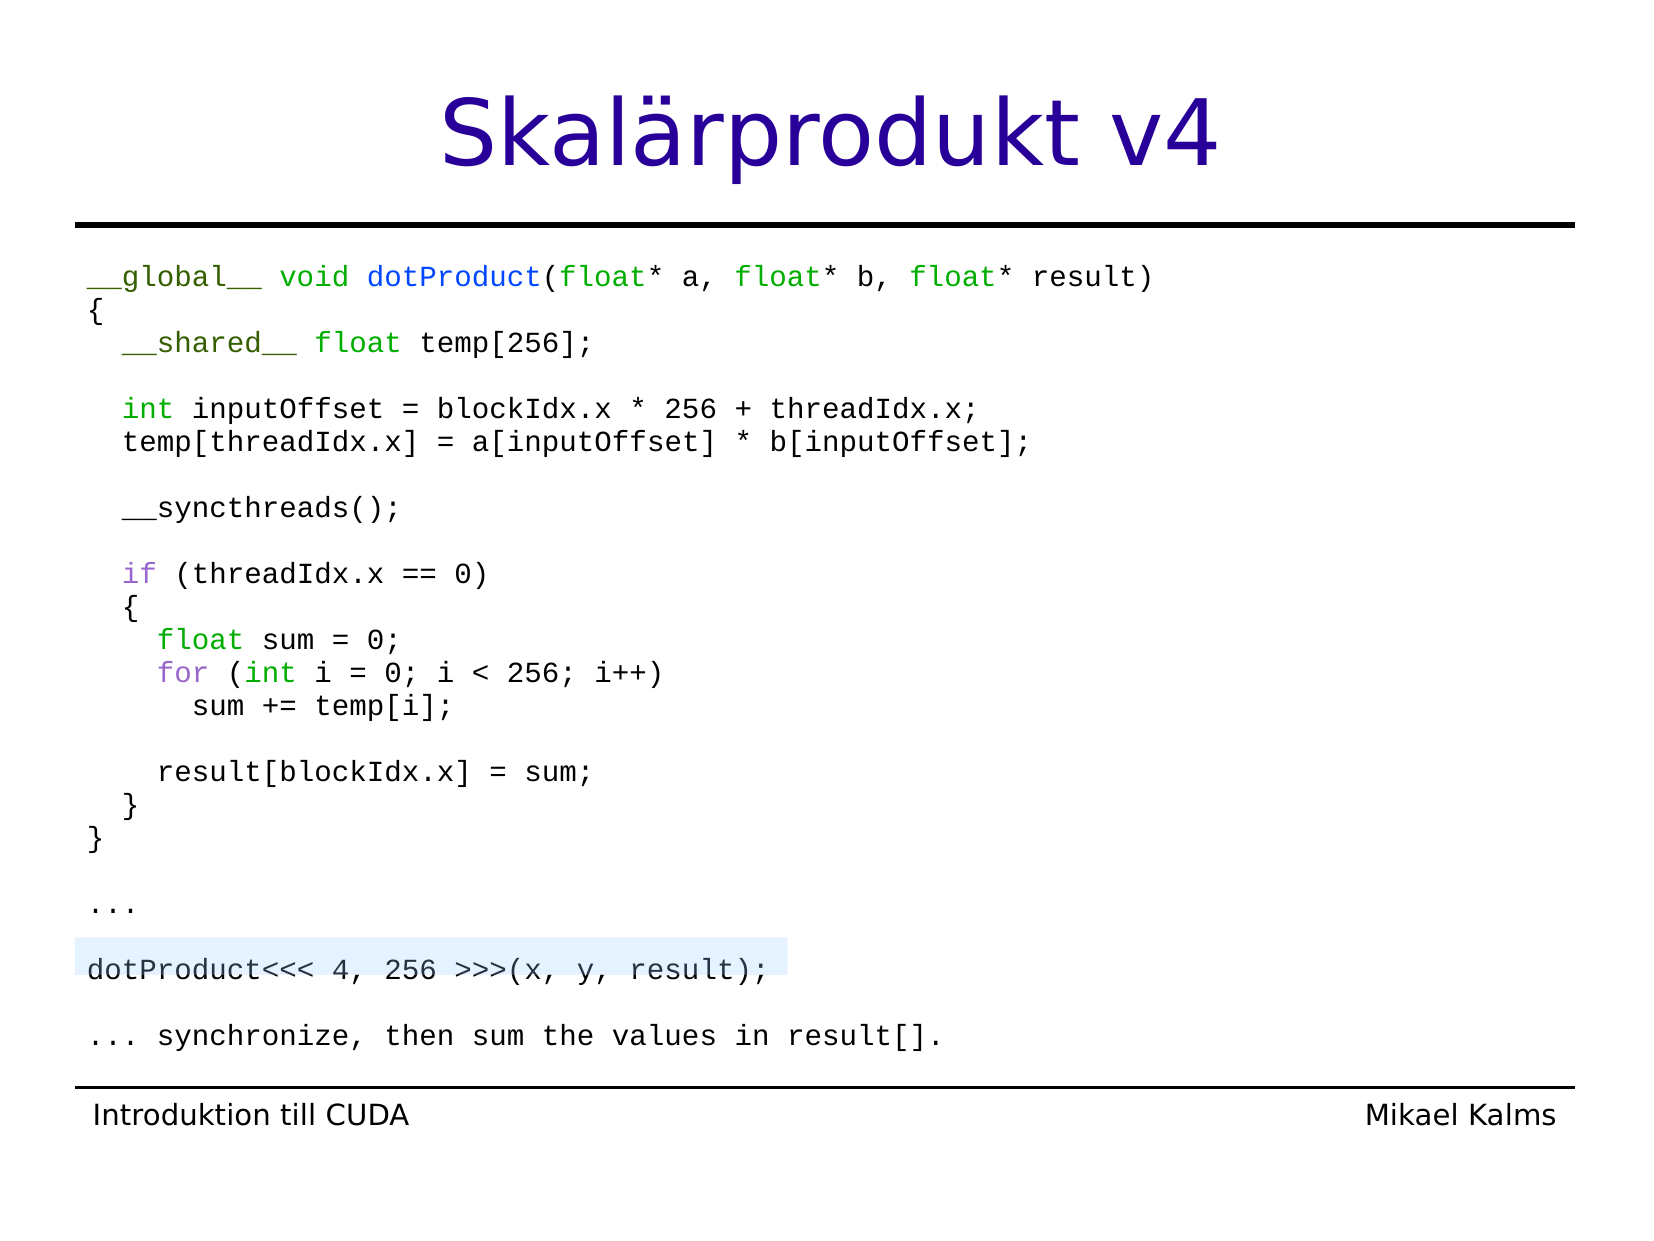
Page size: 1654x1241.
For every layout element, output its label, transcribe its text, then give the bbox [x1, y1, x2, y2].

text_box [74, 937, 788, 975]
text_box Introduktion till CUDA [75, 1087, 428, 1144]
title Skalärprodukt v4 [86, 37, 1576, 231]
text_box __global__ void dotProduct(float* a, float* b, float* result) { __shared__ float temp[256]; int inputOffset = blockIdx.x * 256 + threadIdx.x; temp[threadIdx.x] = a[inputOffset] * b[inputOffset]; __syncthreads(); if (threadIdx.x == 0) { float sum = 0; for (int i = 0; i < 256; i++) sum += temp[i]; result[blockIdx.x] = sum; } } ... dotProduct<<< 4, 256 >>>(x, y, result); ... synchronize, then sum the values in result[]. [86, 284, 1576, 1066]
text_box Mikael Kalms [1347, 1087, 1576, 1144]
